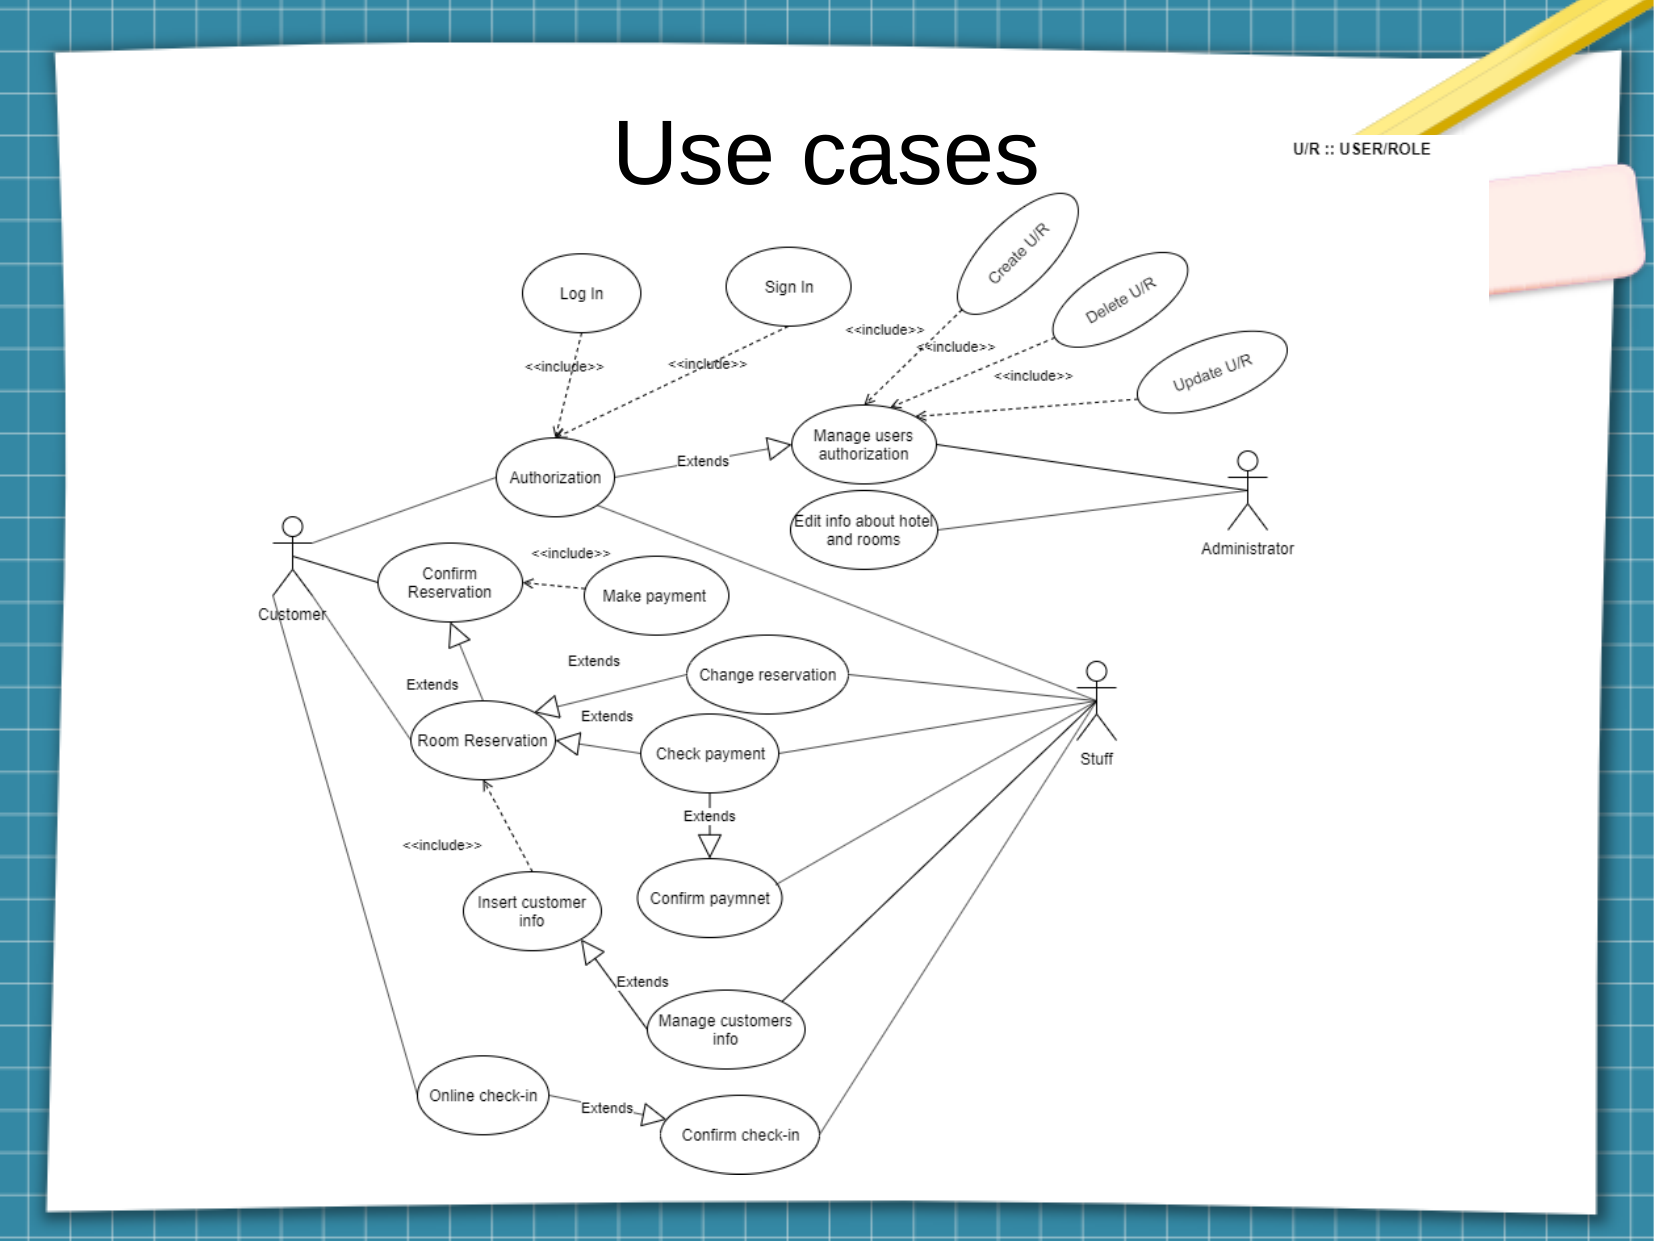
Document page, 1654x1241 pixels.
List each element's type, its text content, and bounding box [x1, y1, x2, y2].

title Use cases [82, 49, 1571, 257]
picture [0, 0, 1654, 1241]
